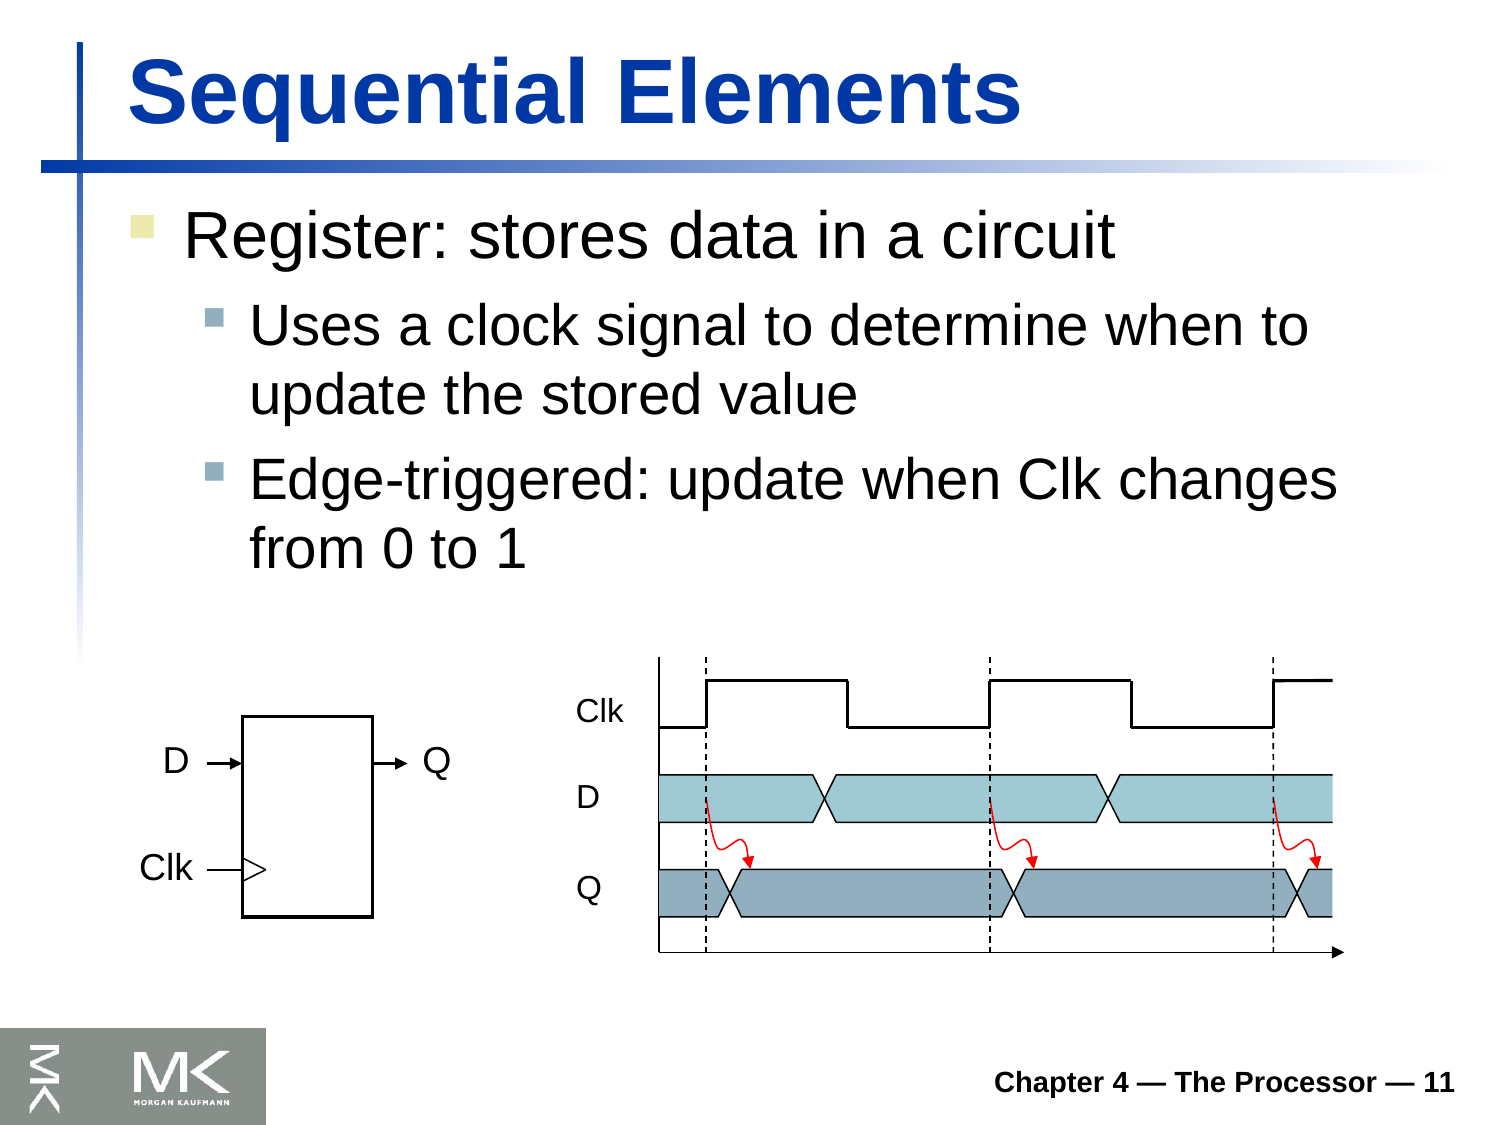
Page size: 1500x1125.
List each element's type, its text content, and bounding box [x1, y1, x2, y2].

text_box [659, 869, 1333, 917]
text_box [659, 774, 1333, 823]
text_box Clk [560, 681, 639, 737]
list Register: stores data in a circuit Uses a clock signal to determine when to update the stored value Edge-triggered: update when Clk changes from 0 to 1 [112, 184, 1469, 639]
text_box Q [407, 728, 467, 790]
text_box Chapter 4 — The Processor — <number> [277, 1046, 1471, 1106]
picture [0, 1028, 266, 1125]
text_box D [561, 767, 615, 824]
text_box D [147, 728, 205, 790]
text_box Clk [124, 835, 208, 896]
title Sequential Elements [112, 23, 1468, 149]
text_box Q [561, 858, 617, 914]
